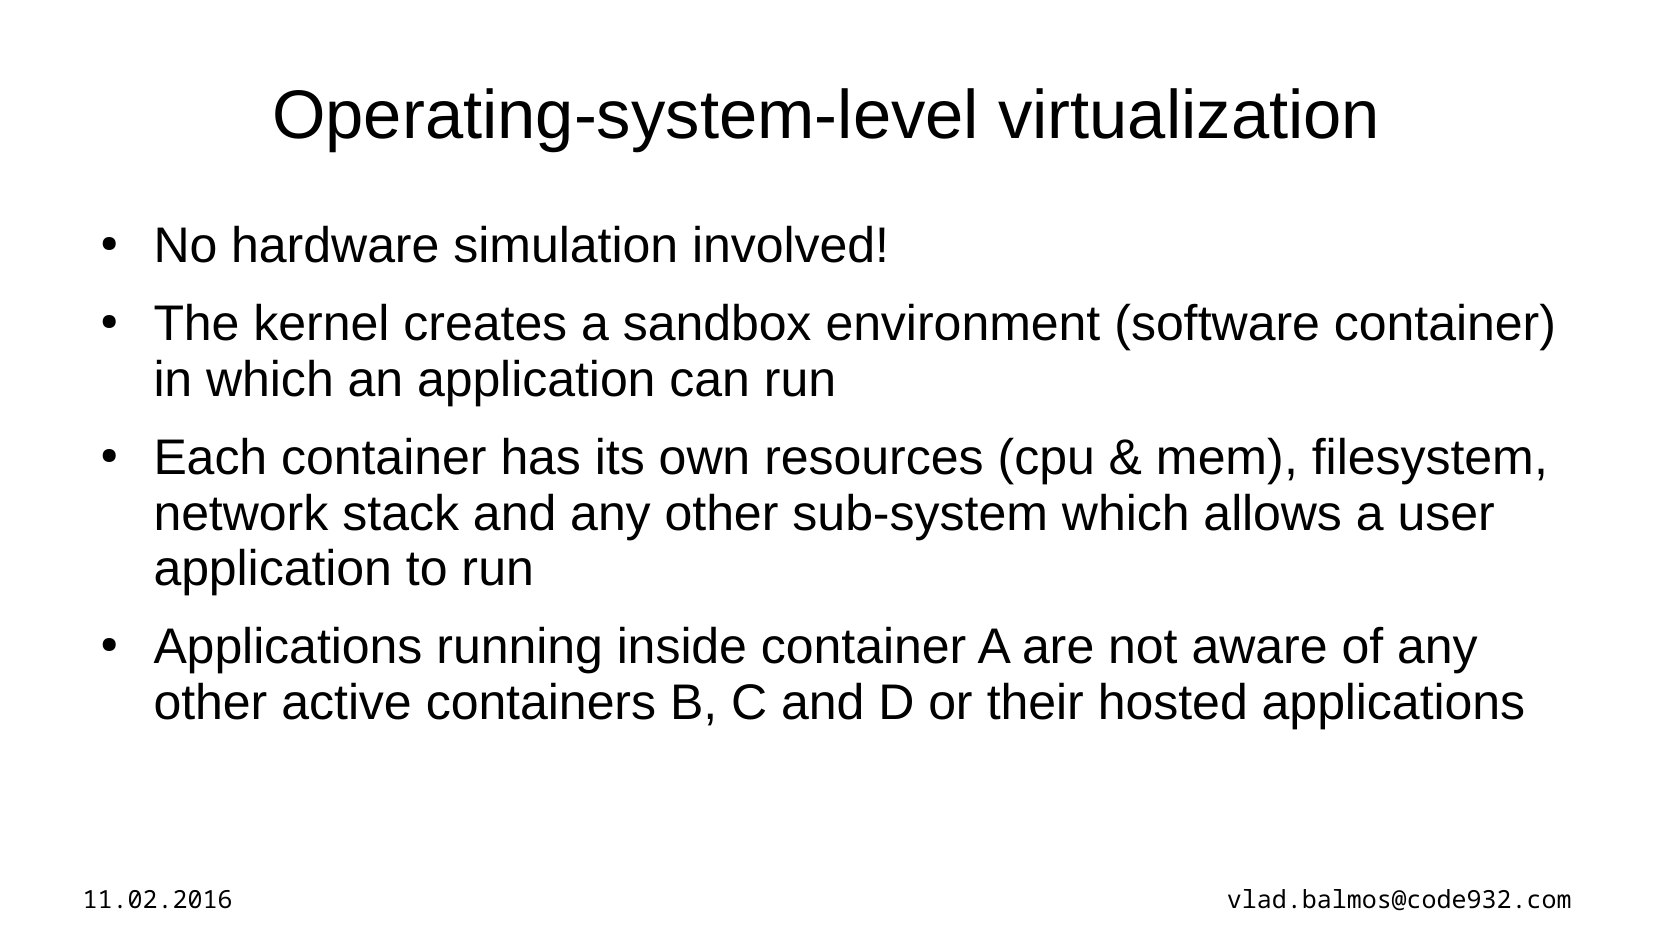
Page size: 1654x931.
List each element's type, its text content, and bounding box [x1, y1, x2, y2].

list No hardware simulation involved! The kernel creates a sandbox environment (software container) in which an application can run Each container has its own resources (cpu & mem), filesystem, network stack and any other sub-system which allows a user application to run Applications running inside container A are not aware of any other active containers B, C and D or their hosted applications [82, 217, 1571, 758]
title Operating-system-level virtualization [82, 37, 1571, 193]
